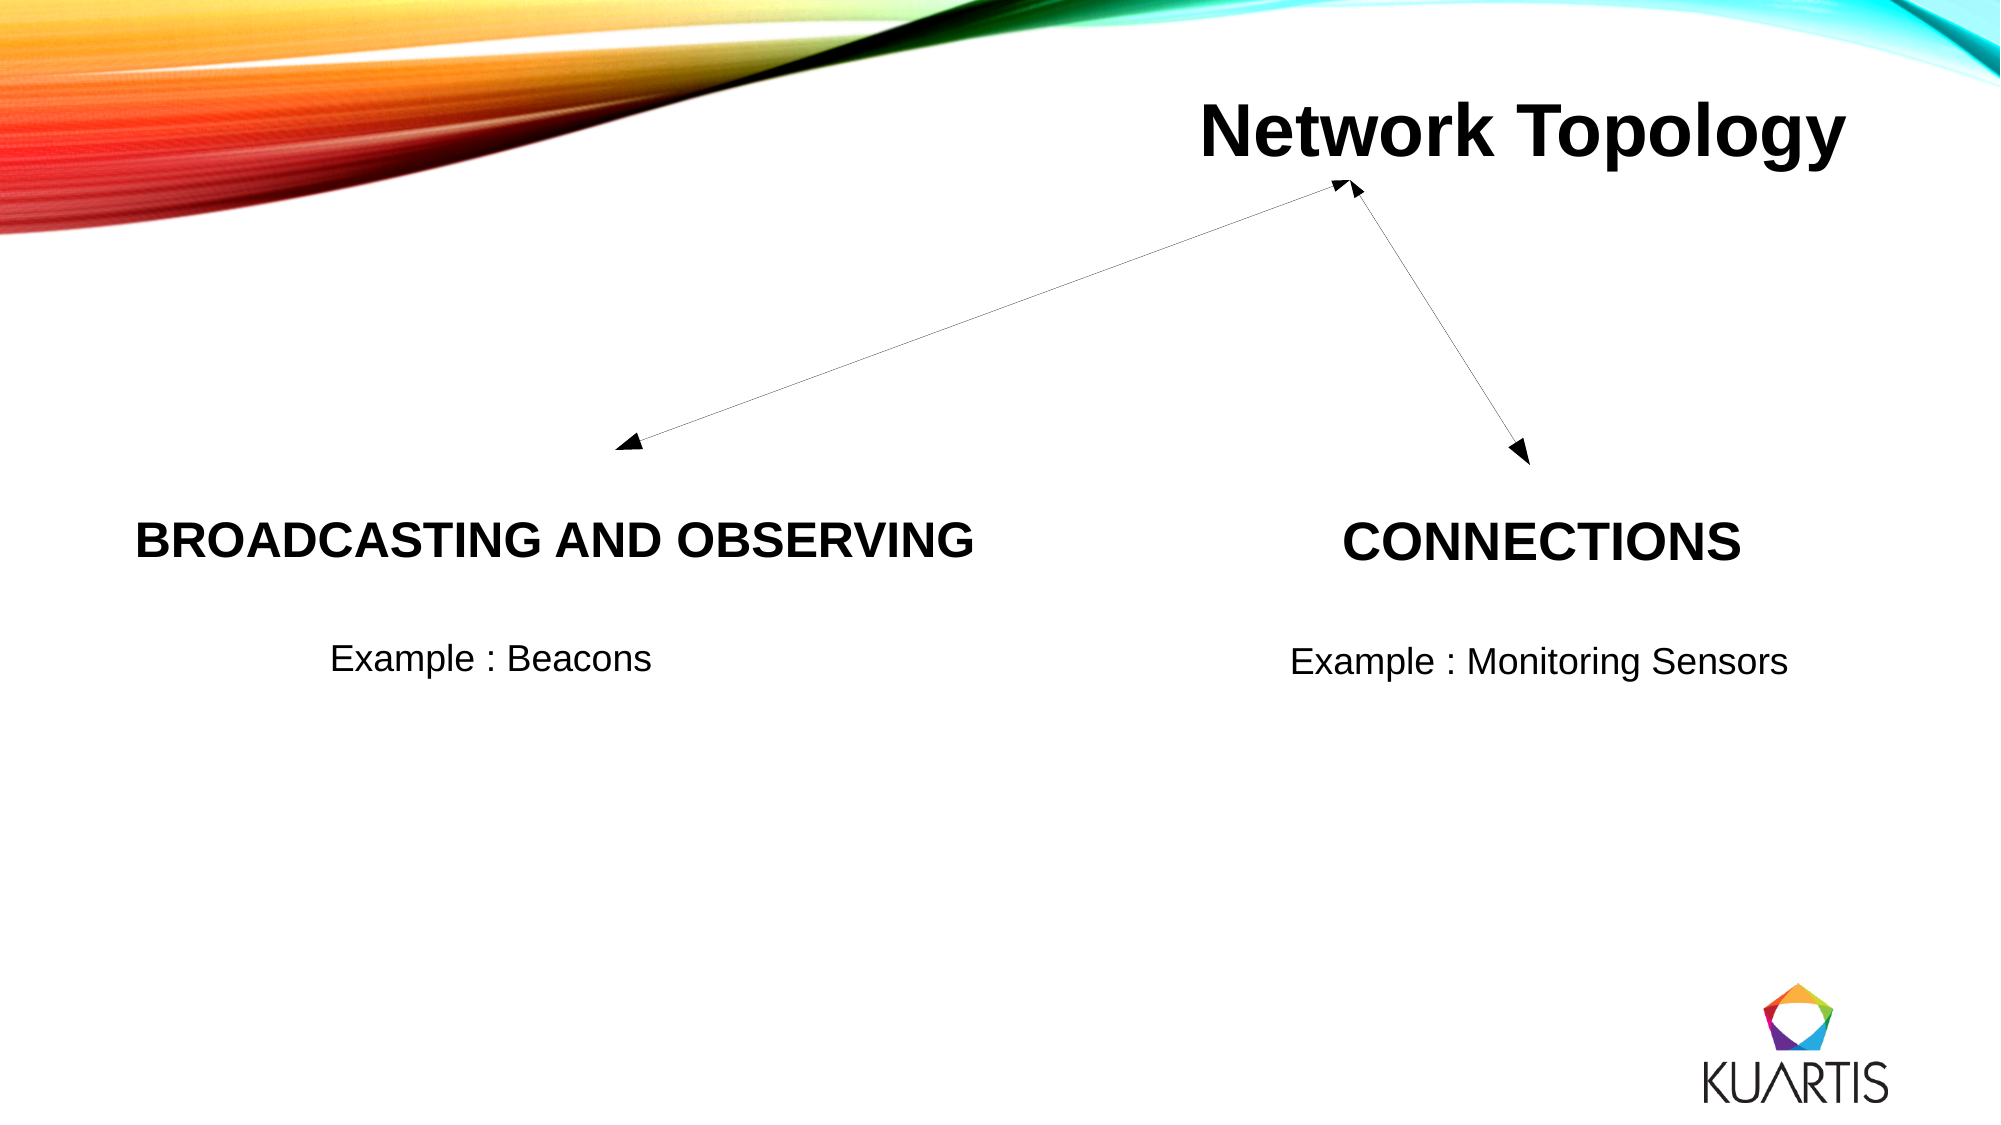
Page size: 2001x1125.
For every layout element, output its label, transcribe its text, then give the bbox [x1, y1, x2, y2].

text_box CONNECTIONS [1327, 503, 1759, 580]
picture [0, 0, 2000, 237]
picture [1198, 181, 1385, 237]
picture [1704, 983, 1888, 1103]
text_box BROADCASTING AND OBSERVING [120, 504, 991, 577]
text_box Example : Monitoring Sensors [1275, 633, 1804, 691]
text_box Network Topology [1185, 81, 1863, 180]
text_box Example : Beacons [315, 630, 668, 687]
